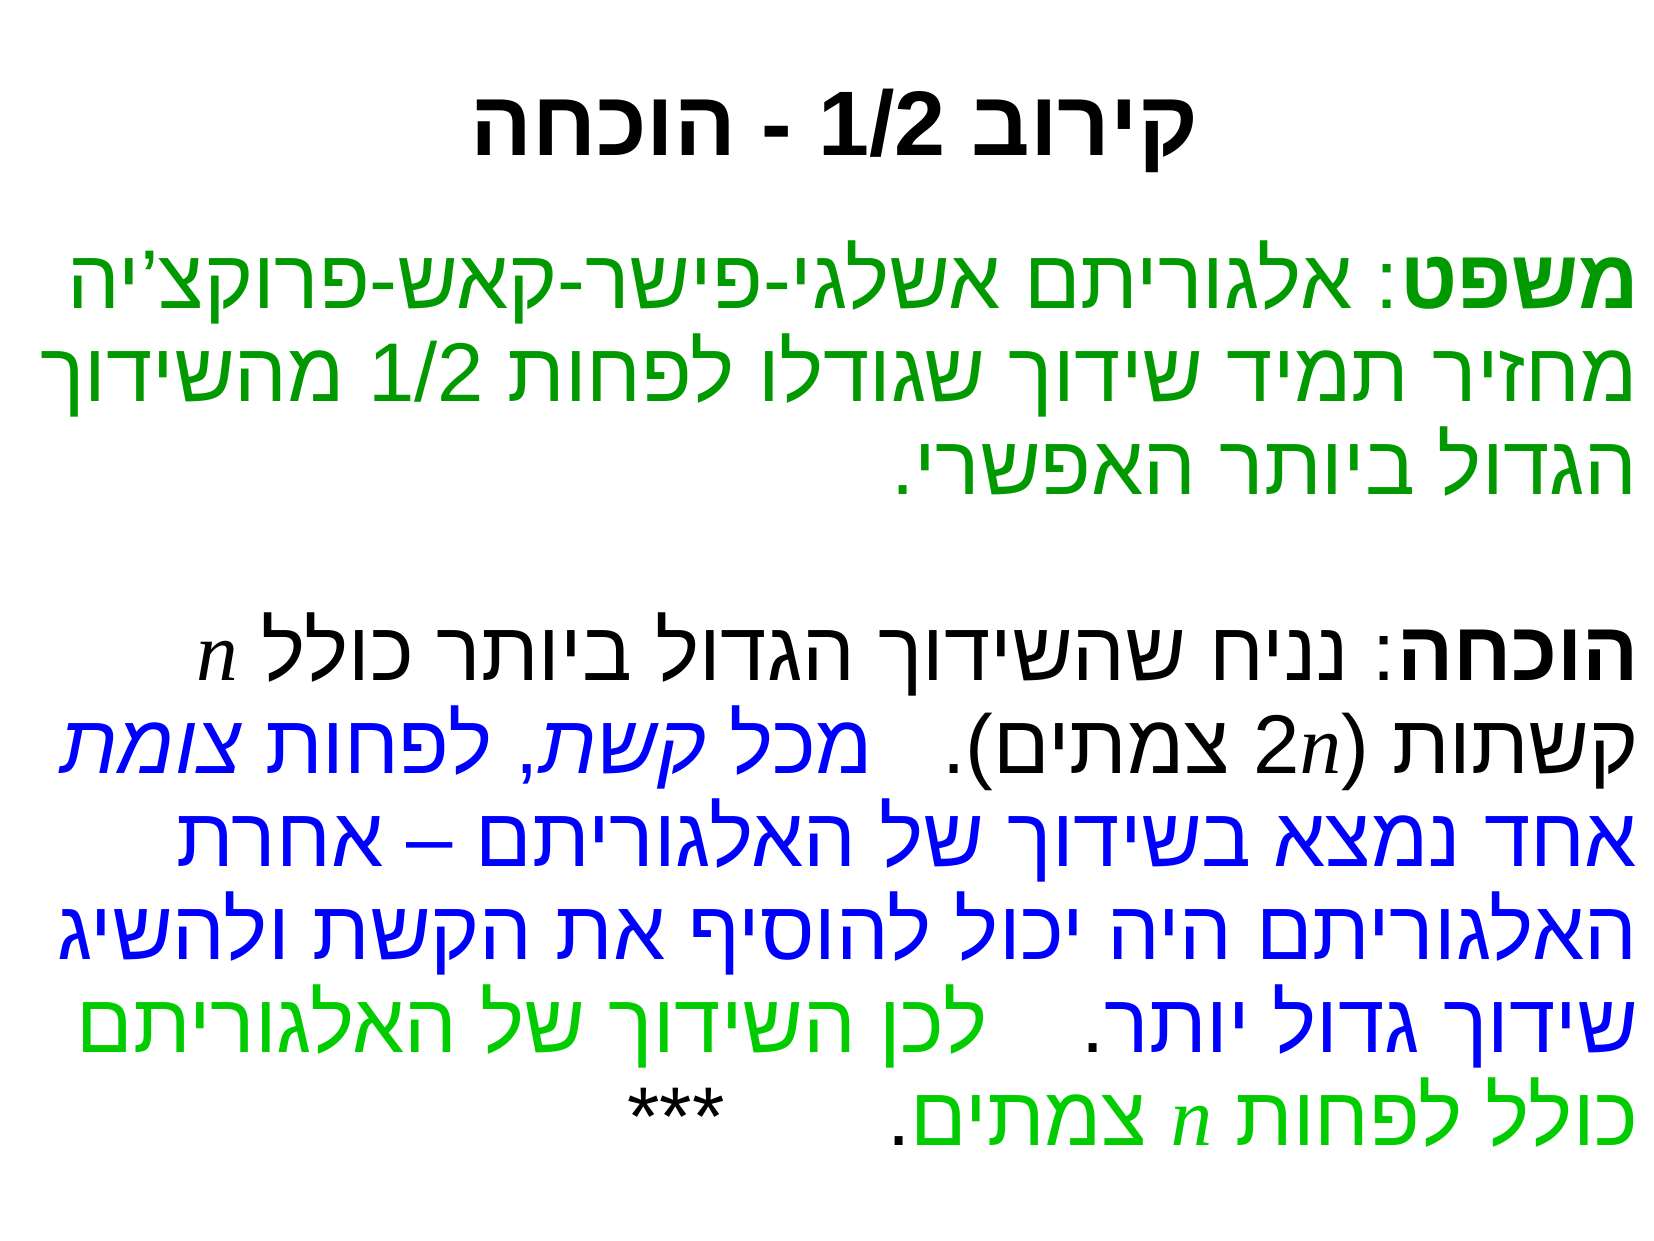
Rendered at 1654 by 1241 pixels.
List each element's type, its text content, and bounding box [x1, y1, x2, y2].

text_box משפט: אלגוריתם אשלגי-פישר-קאש-פרוקצ’יה מחזיר תמיד שידוך שגודלו לפחות 1/2 מהשידוך הגדול ביותר האפשרי. הוכחה: נניח שהשידוך הגדול ביותר כולל n קשתות (2n צמתים). מכל קשת, לפחות צומת אחד נמצא בשידוך של האלגוריתם – אחרת האלגוריתם היה יכול להוסיף את הקשת ולהשיג שידוך גדול יותר. לכן השידוך של האלגוריתם כולל לפחות n צמתים. *** [0, 225, 1654, 1216]
title קירוב 1/2 - הוכחה [15, 22, 1654, 225]
